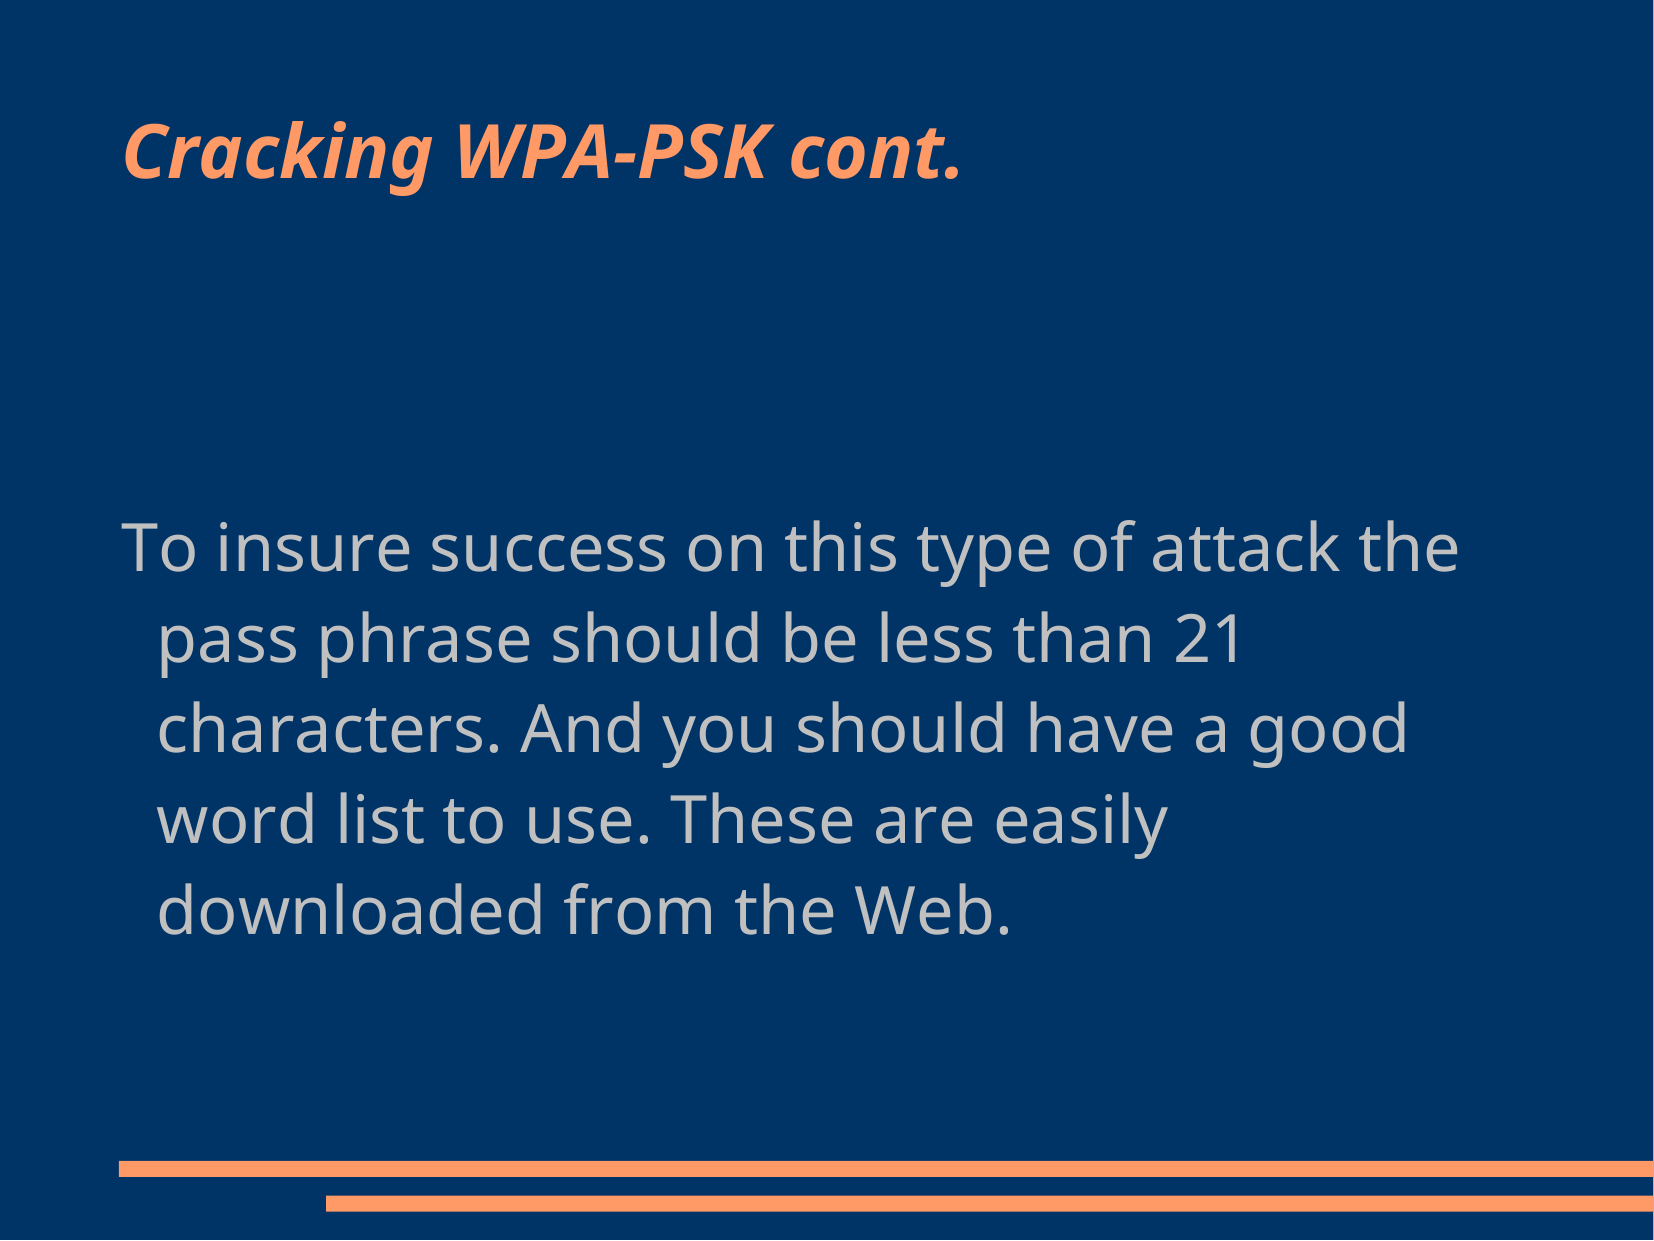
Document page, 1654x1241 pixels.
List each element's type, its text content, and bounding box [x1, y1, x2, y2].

title Cracking WPA-PSK cont. [121, 46, 1534, 254]
subtitle To insure success on this type of attack the pass phrase should be less than 21 characters. And you should have a good word list to use. These are easily downloaded from the Web. [121, 322, 1561, 1133]
